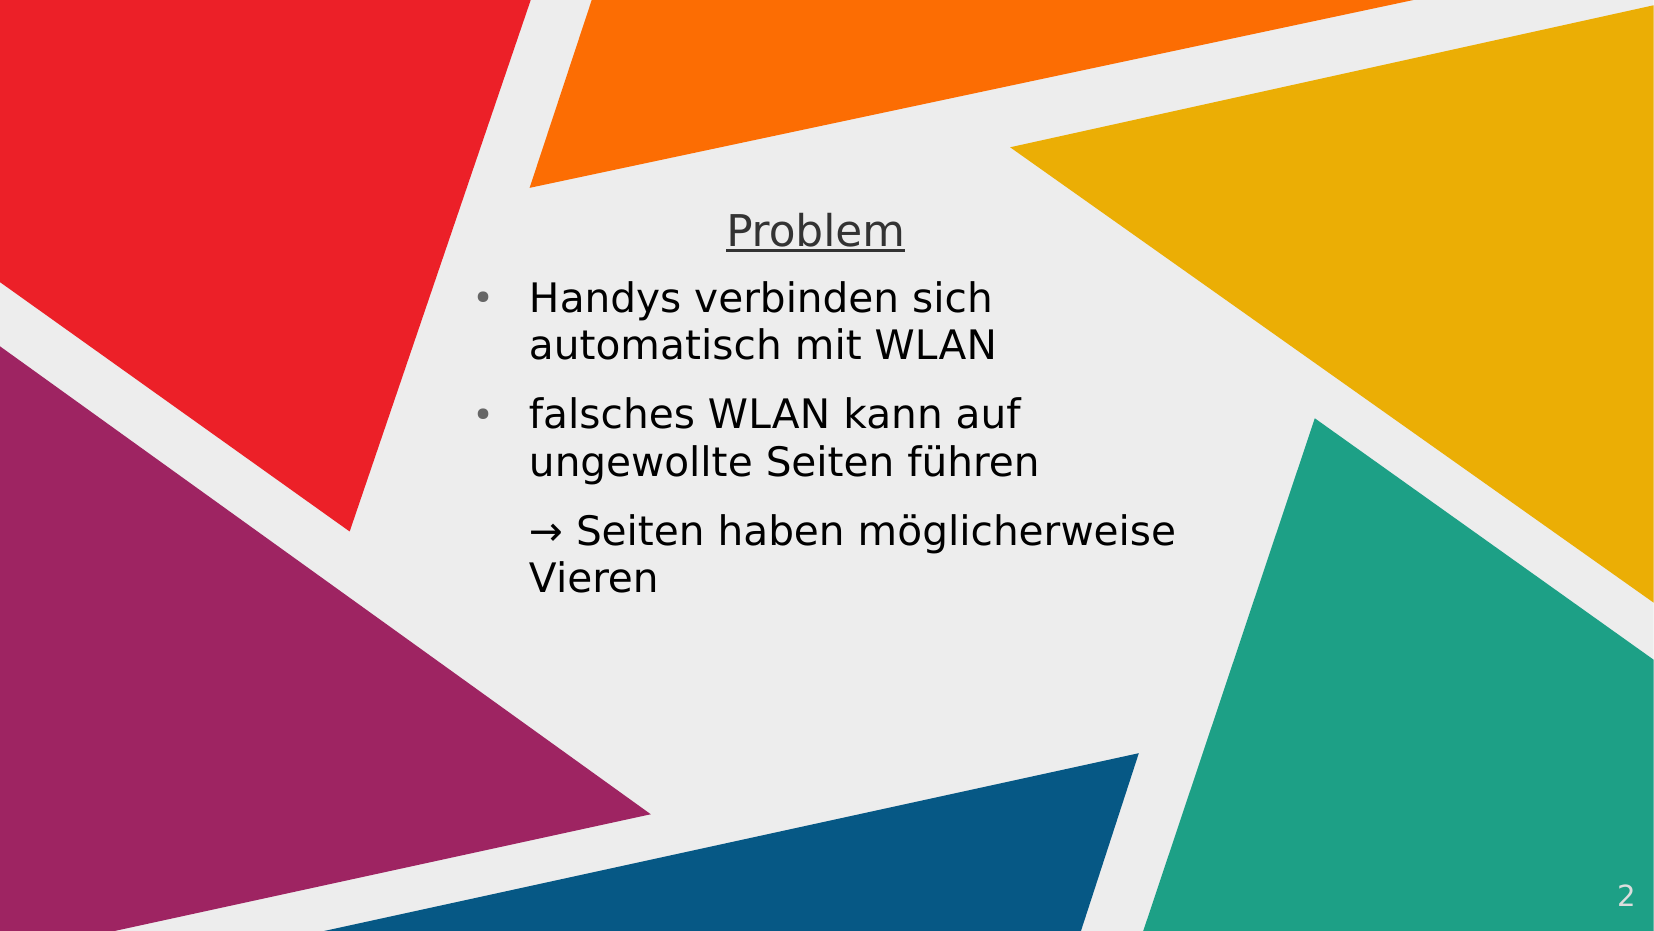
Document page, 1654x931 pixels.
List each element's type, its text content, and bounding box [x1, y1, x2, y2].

list Handys verbinden sich automatisch mit WLAN falsches WLAN kann auf ungewollte Seiten führen → Seiten haben möglicherweise Vieren [458, 274, 1182, 692]
title Problem [464, 170, 1182, 274]
